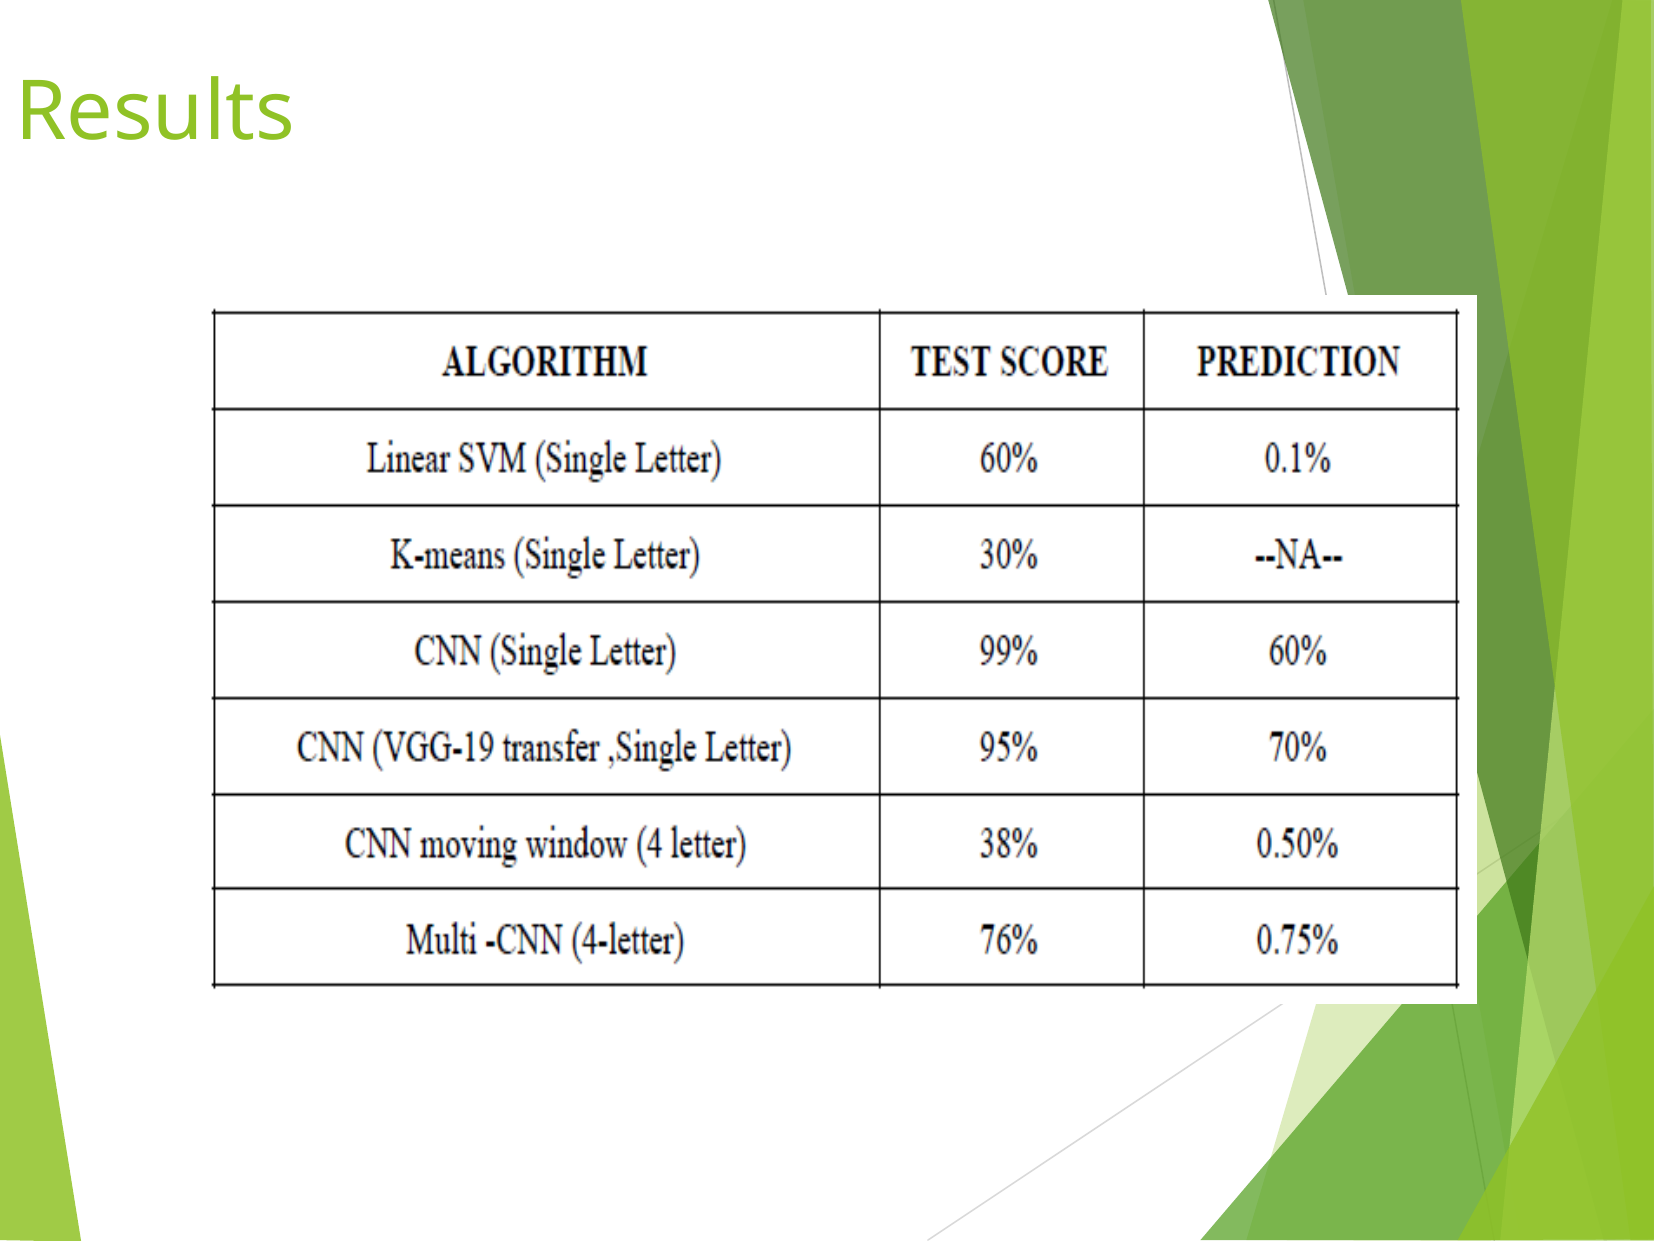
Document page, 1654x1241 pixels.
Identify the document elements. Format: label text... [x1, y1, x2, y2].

title Results [0, 49, 1489, 257]
picture [200, 295, 1477, 1004]
